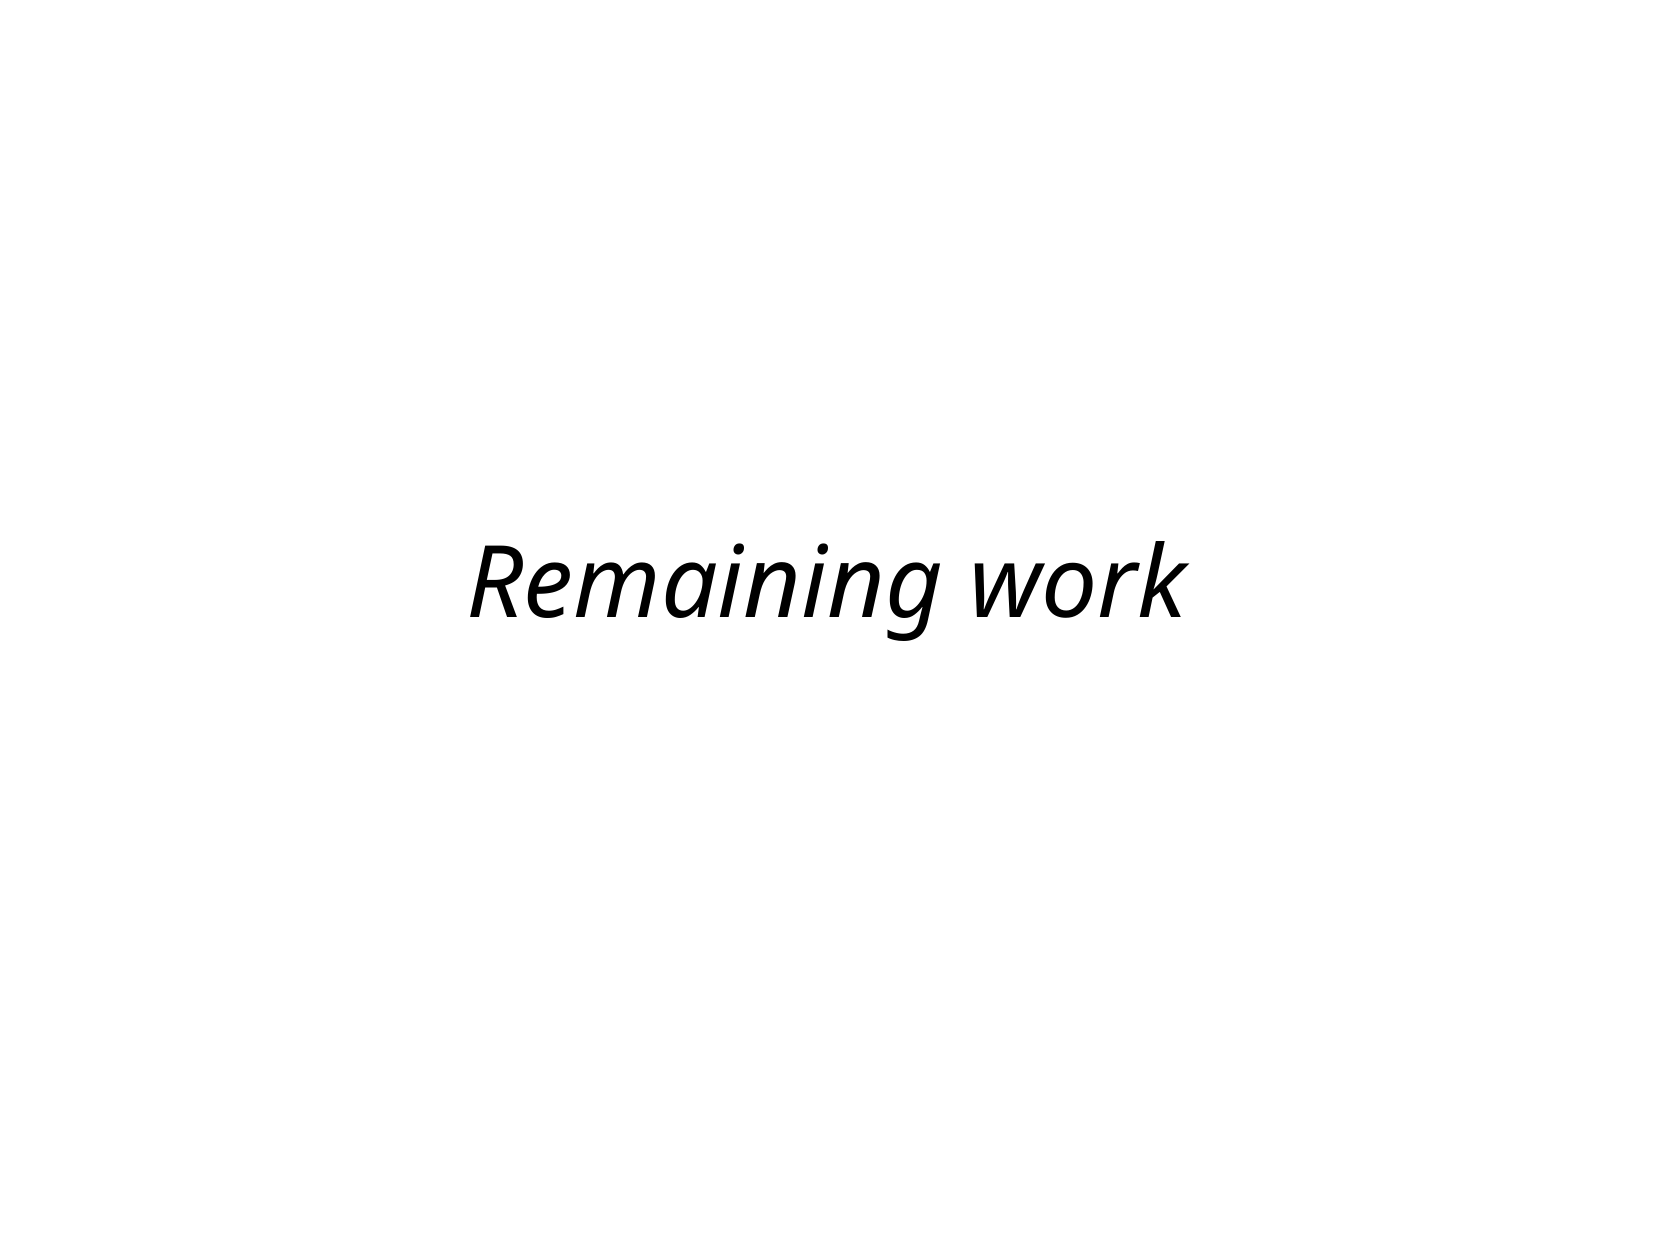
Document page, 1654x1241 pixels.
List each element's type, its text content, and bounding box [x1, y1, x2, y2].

subtitle Remaining work [82, 56, 1571, 1102]
